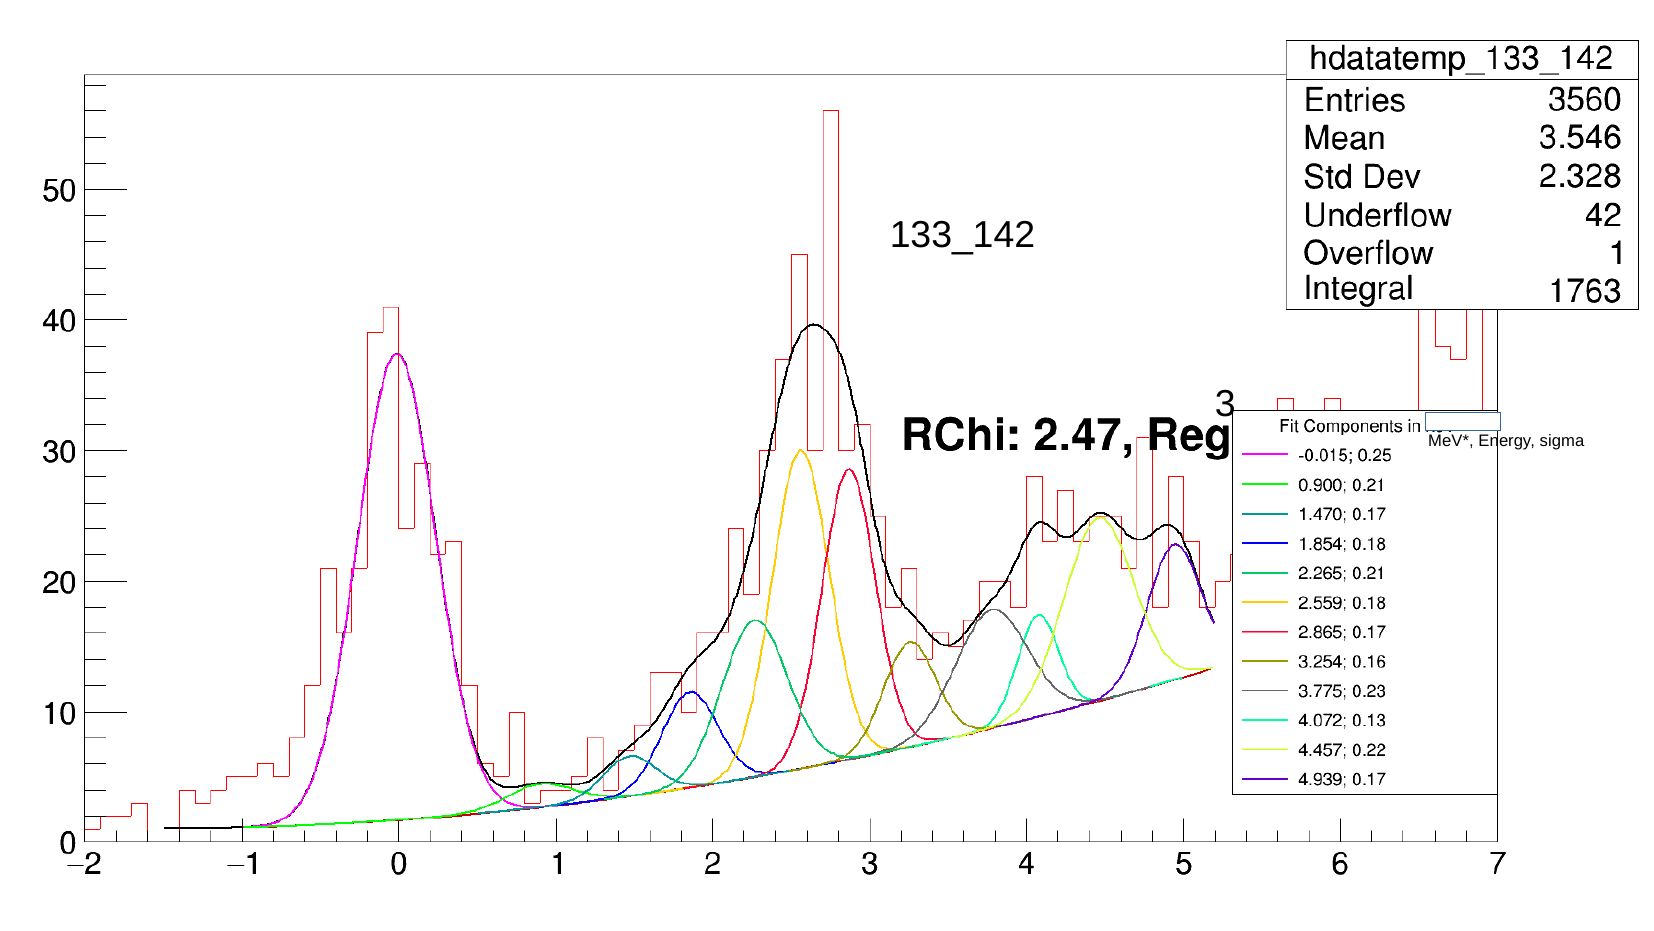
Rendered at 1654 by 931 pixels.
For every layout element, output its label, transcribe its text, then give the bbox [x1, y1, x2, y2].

text_box 133_142 [875, 205, 1051, 263]
text_box 3 [1200, 375, 1276, 432]
text_box [1425, 412, 1501, 431]
picture [2, 28, 1654, 900]
text_box MeV*, Energy, sigma [1413, 424, 1601, 482]
